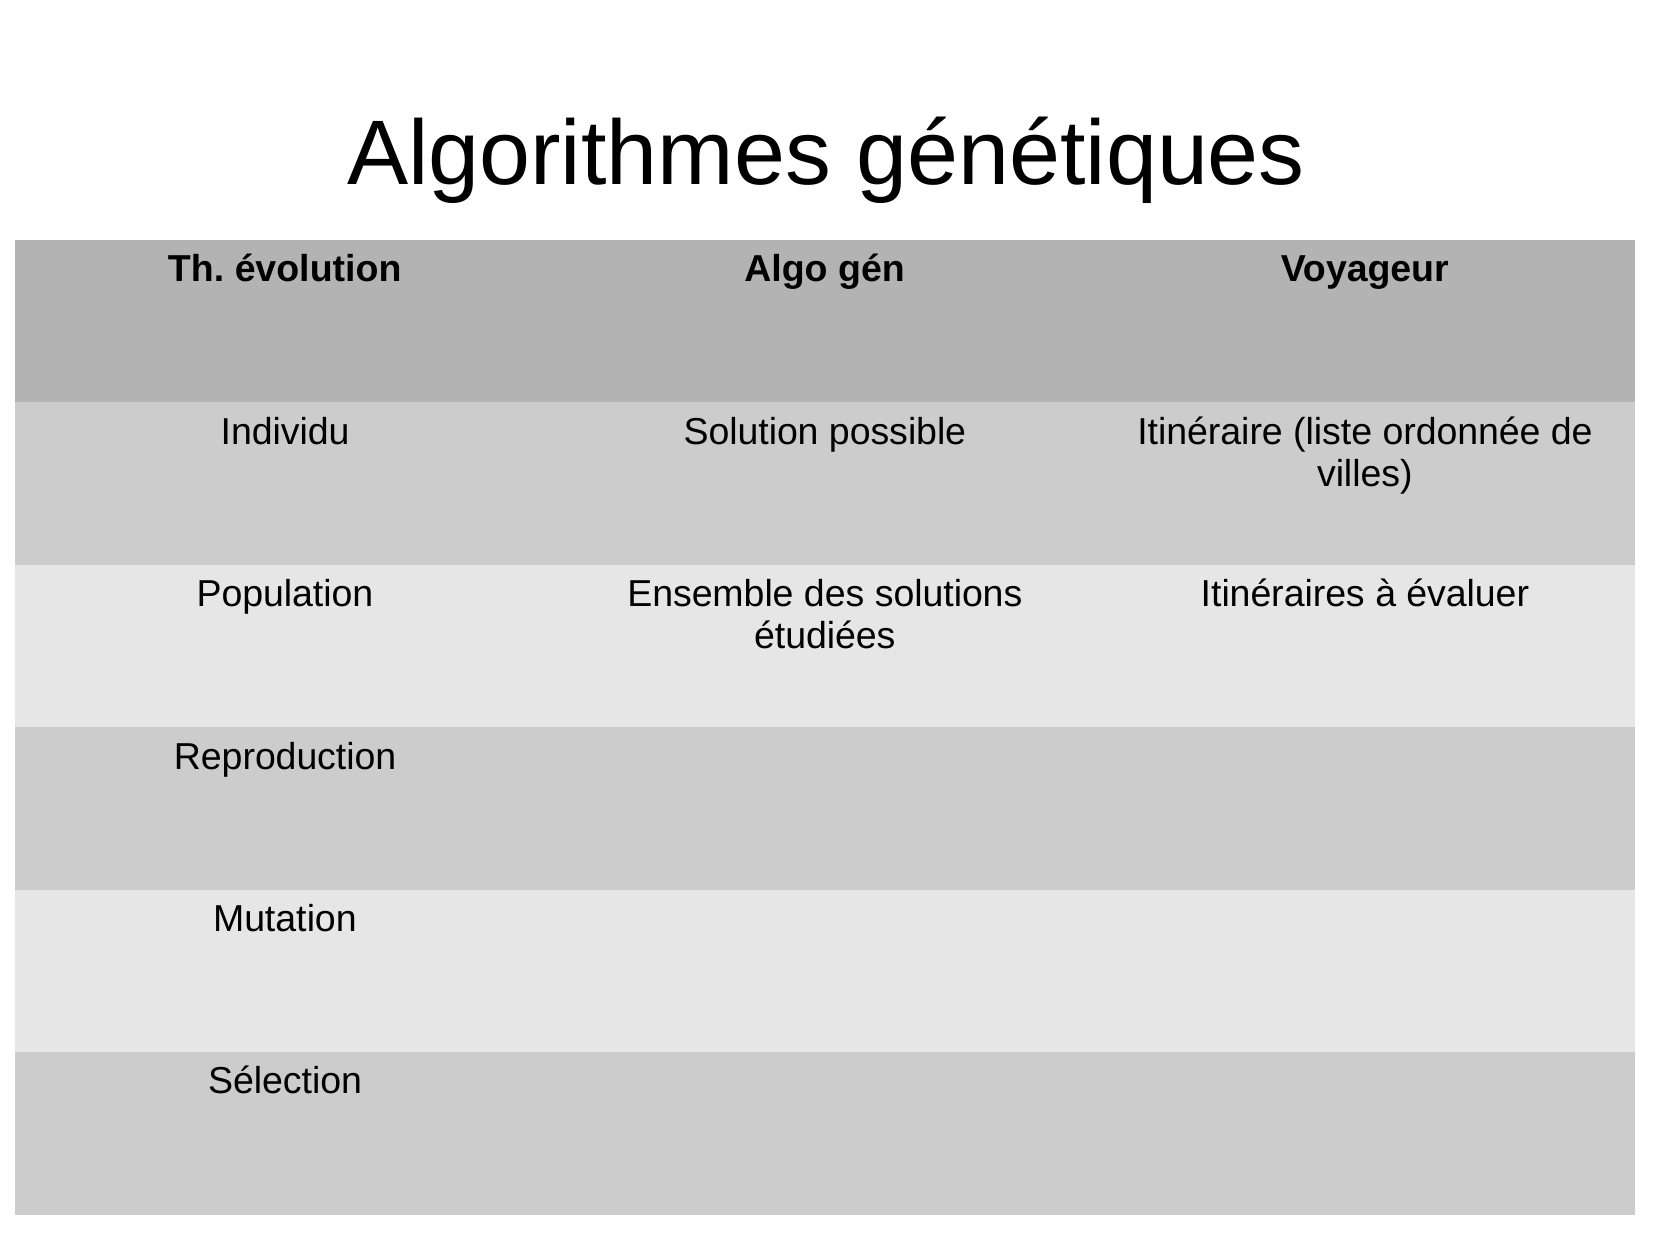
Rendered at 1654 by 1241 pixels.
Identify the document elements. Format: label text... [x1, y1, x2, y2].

table_header Th. évolution [15, 240, 555, 402]
table_cell [555, 727, 1095, 890]
table_cell Itinéraire (liste ordonnée de villes) [1095, 402, 1635, 565]
table_header Algo gén [555, 240, 1095, 402]
table_cell Individu [15, 402, 555, 565]
table_cell [1095, 727, 1635, 890]
table_cell Mutation [15, 890, 555, 1052]
table_header Voyageur [1095, 240, 1635, 402]
table_cell Ensemble des solutions étudiées [555, 565, 1095, 727]
table_cell Reproduction [15, 727, 555, 890]
table_cell Itinéraires à évaluer [1095, 565, 1635, 727]
table_cell [1095, 890, 1635, 1052]
title Algorithmes génétiques [82, 49, 1571, 240]
table_cell Solution possible [555, 402, 1095, 565]
table_cell Population [15, 565, 555, 727]
table_cell Sélection [15, 1052, 555, 1215]
table_cell [1095, 1052, 1635, 1215]
table_cell [555, 1052, 1095, 1215]
table_cell [555, 890, 1095, 1052]
